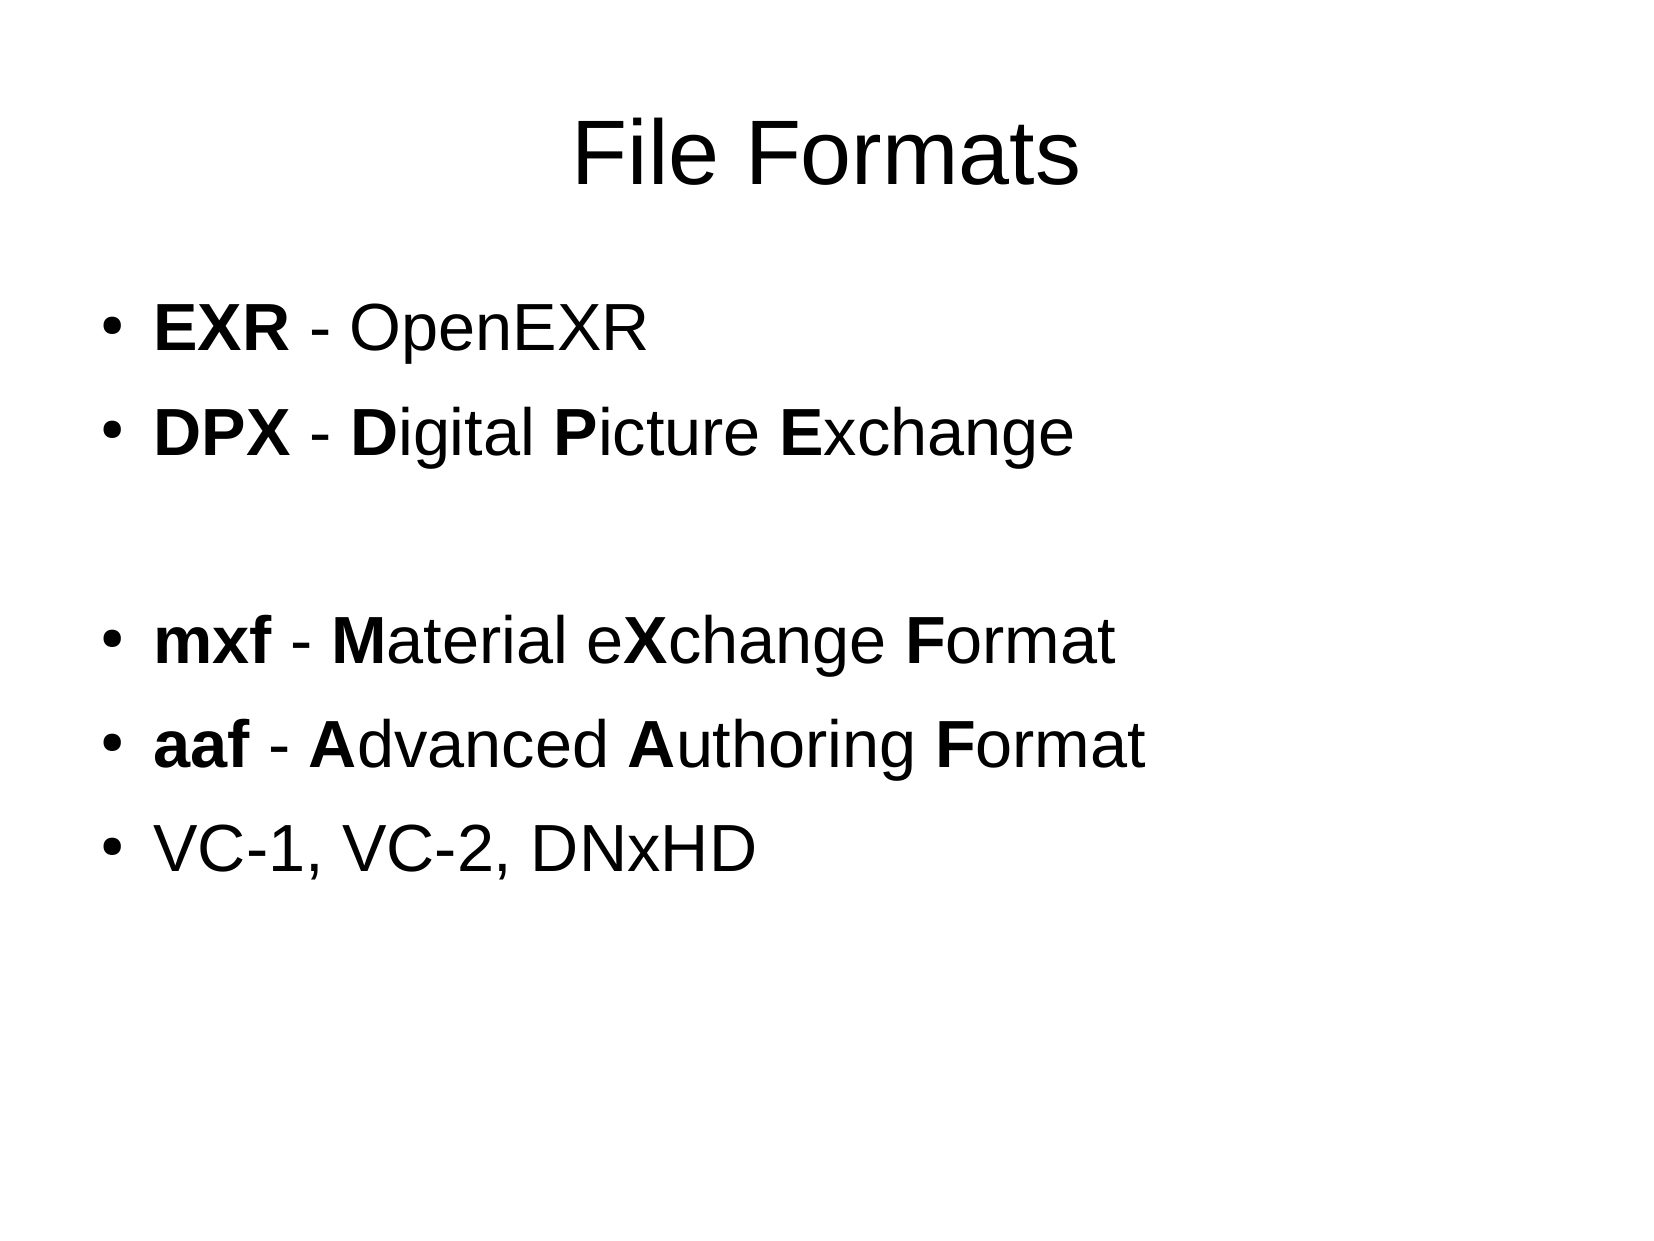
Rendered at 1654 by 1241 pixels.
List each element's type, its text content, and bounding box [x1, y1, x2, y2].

title File Formats [82, 49, 1571, 257]
list EXR - OpenEXR DPX - Digital Picture Exchange mxf - Material eXchange Format aaf - Advanced Authoring Format VC-1, VC-2, DNxHD [82, 290, 1571, 1109]
